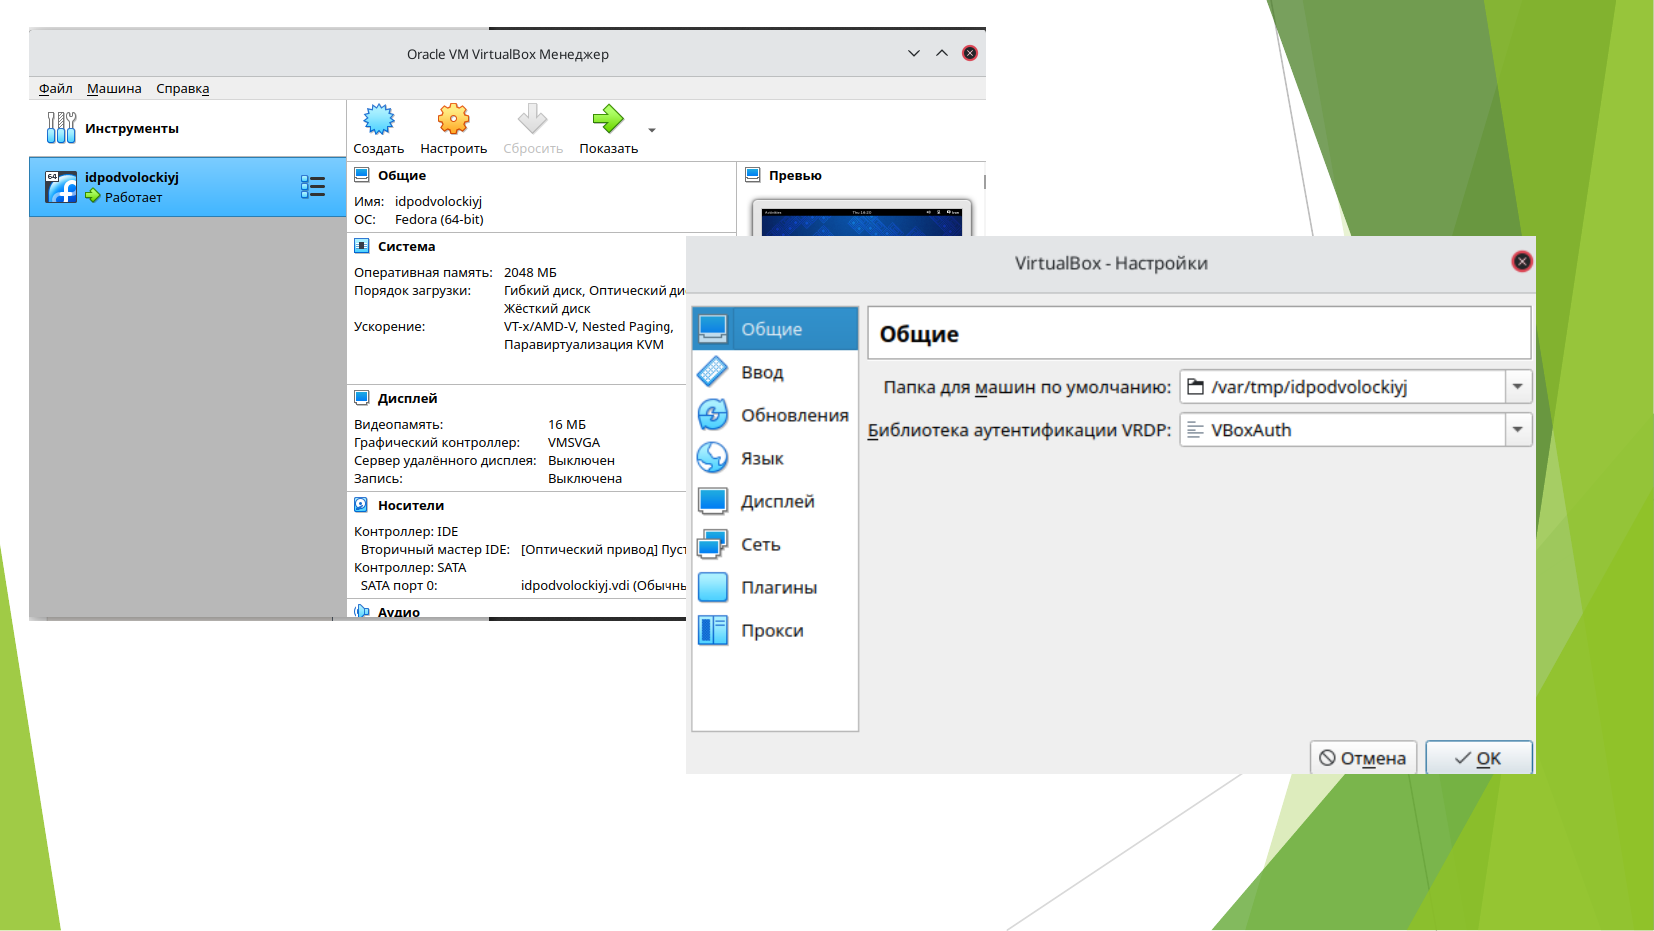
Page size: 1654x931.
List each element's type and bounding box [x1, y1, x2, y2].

picture [29, 27, 1536, 774]
